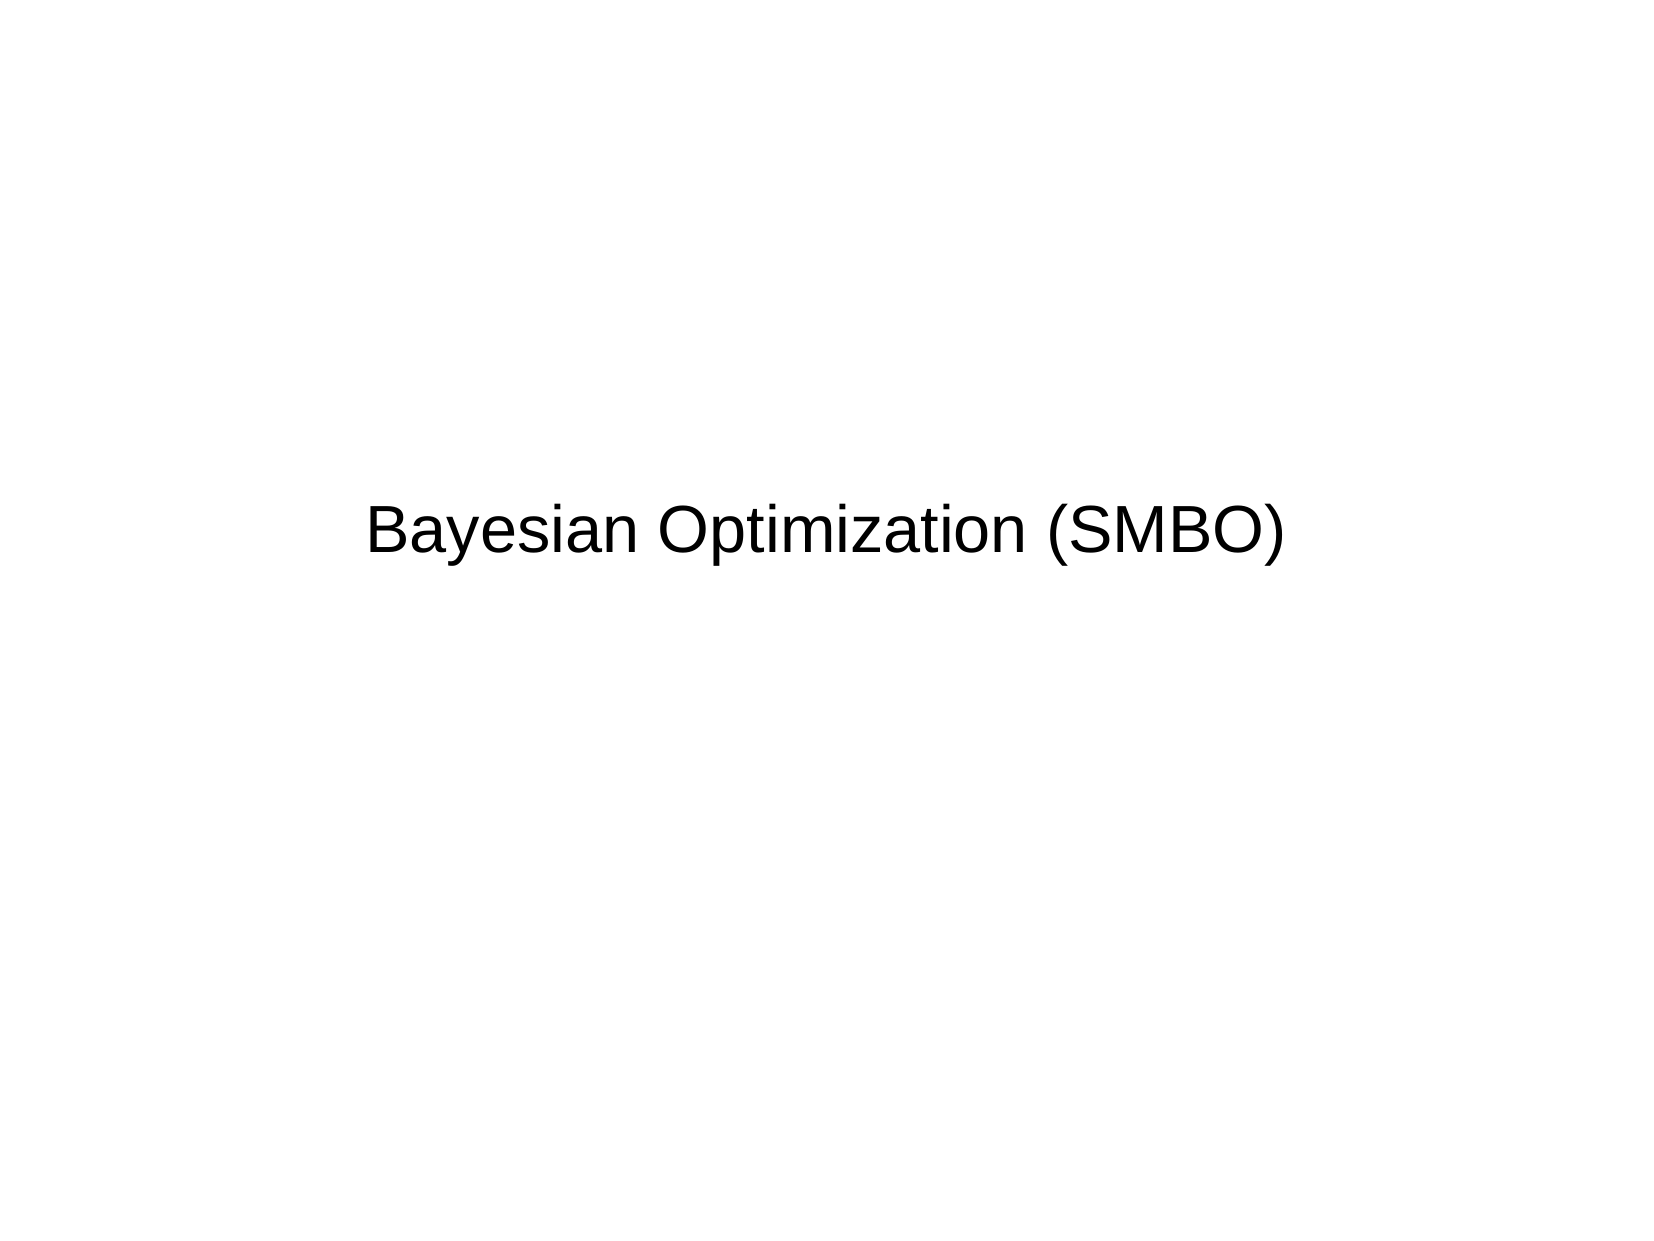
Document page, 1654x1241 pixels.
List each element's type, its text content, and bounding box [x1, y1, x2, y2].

subtitle Bayesian Optimization (SMBO) [82, 49, 1571, 1010]
